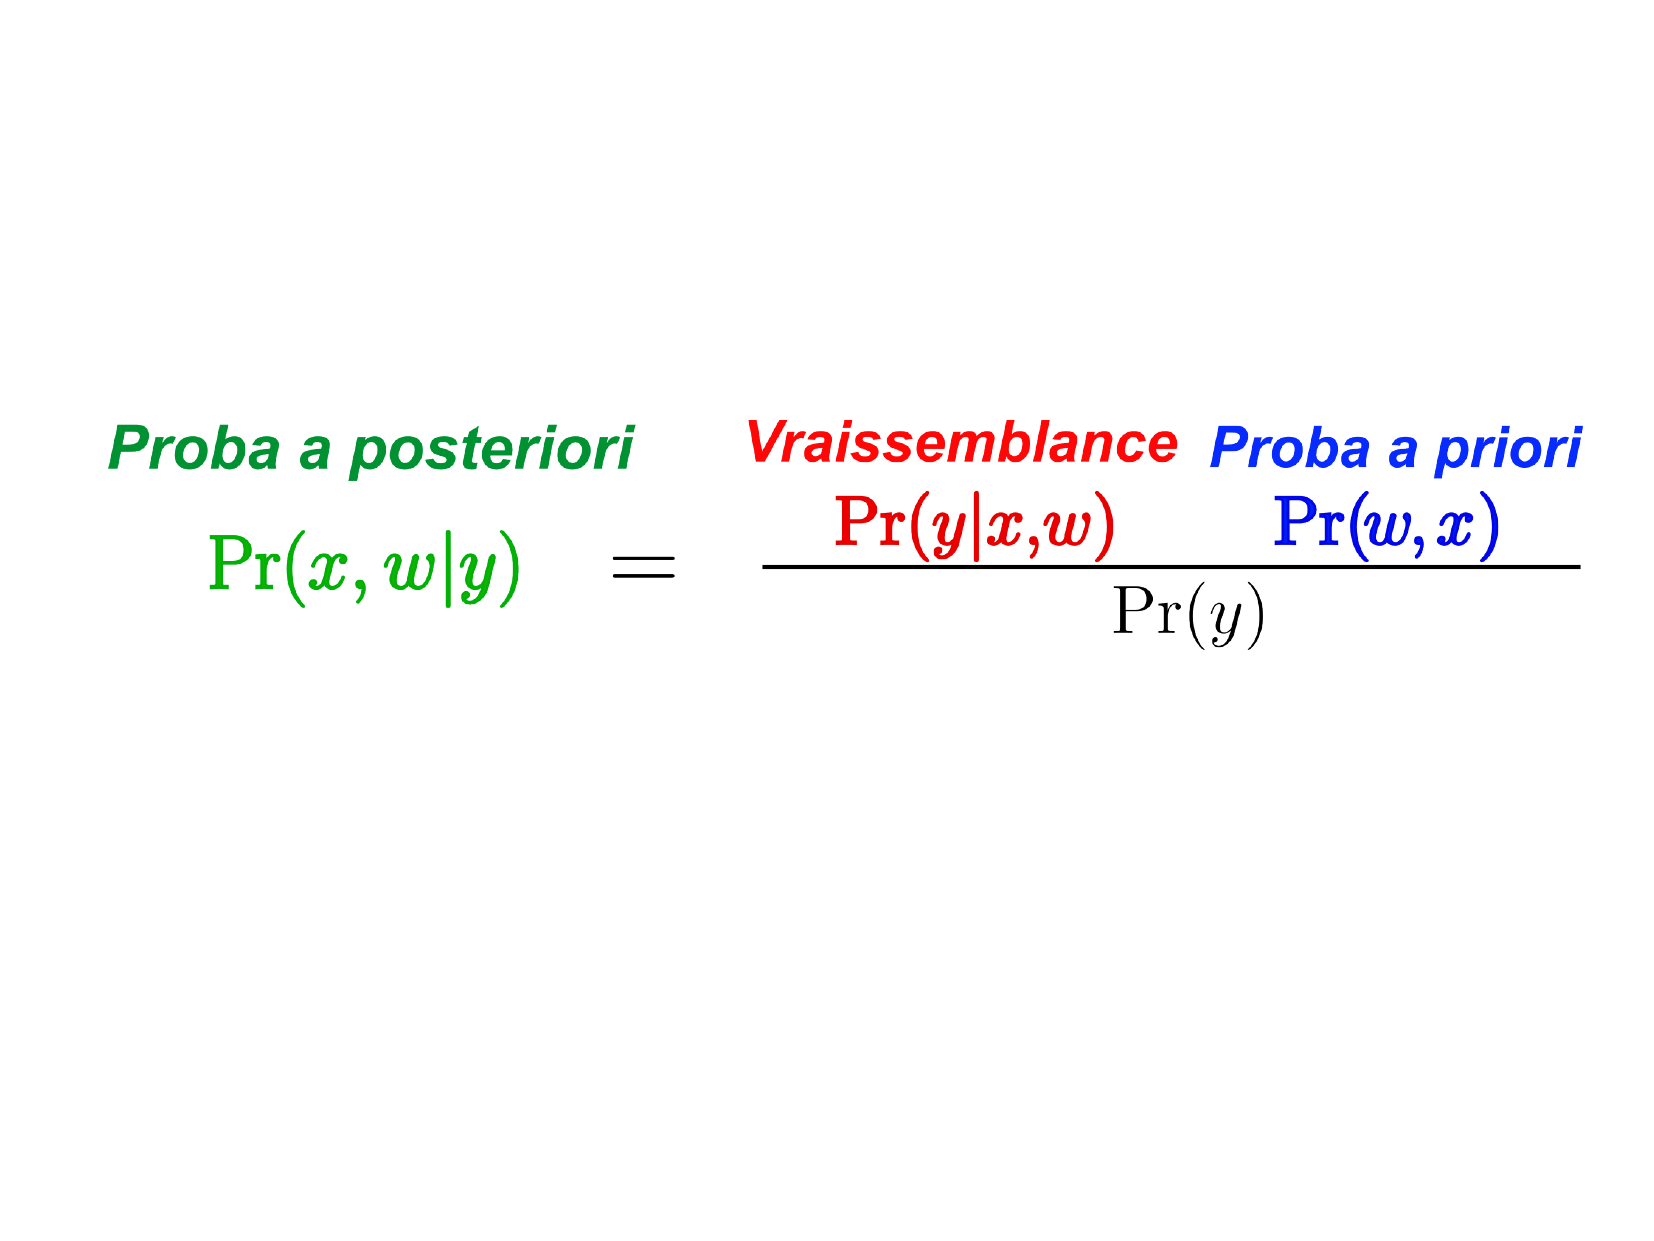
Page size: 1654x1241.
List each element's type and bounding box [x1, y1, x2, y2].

picture [108, 420, 1583, 650]
